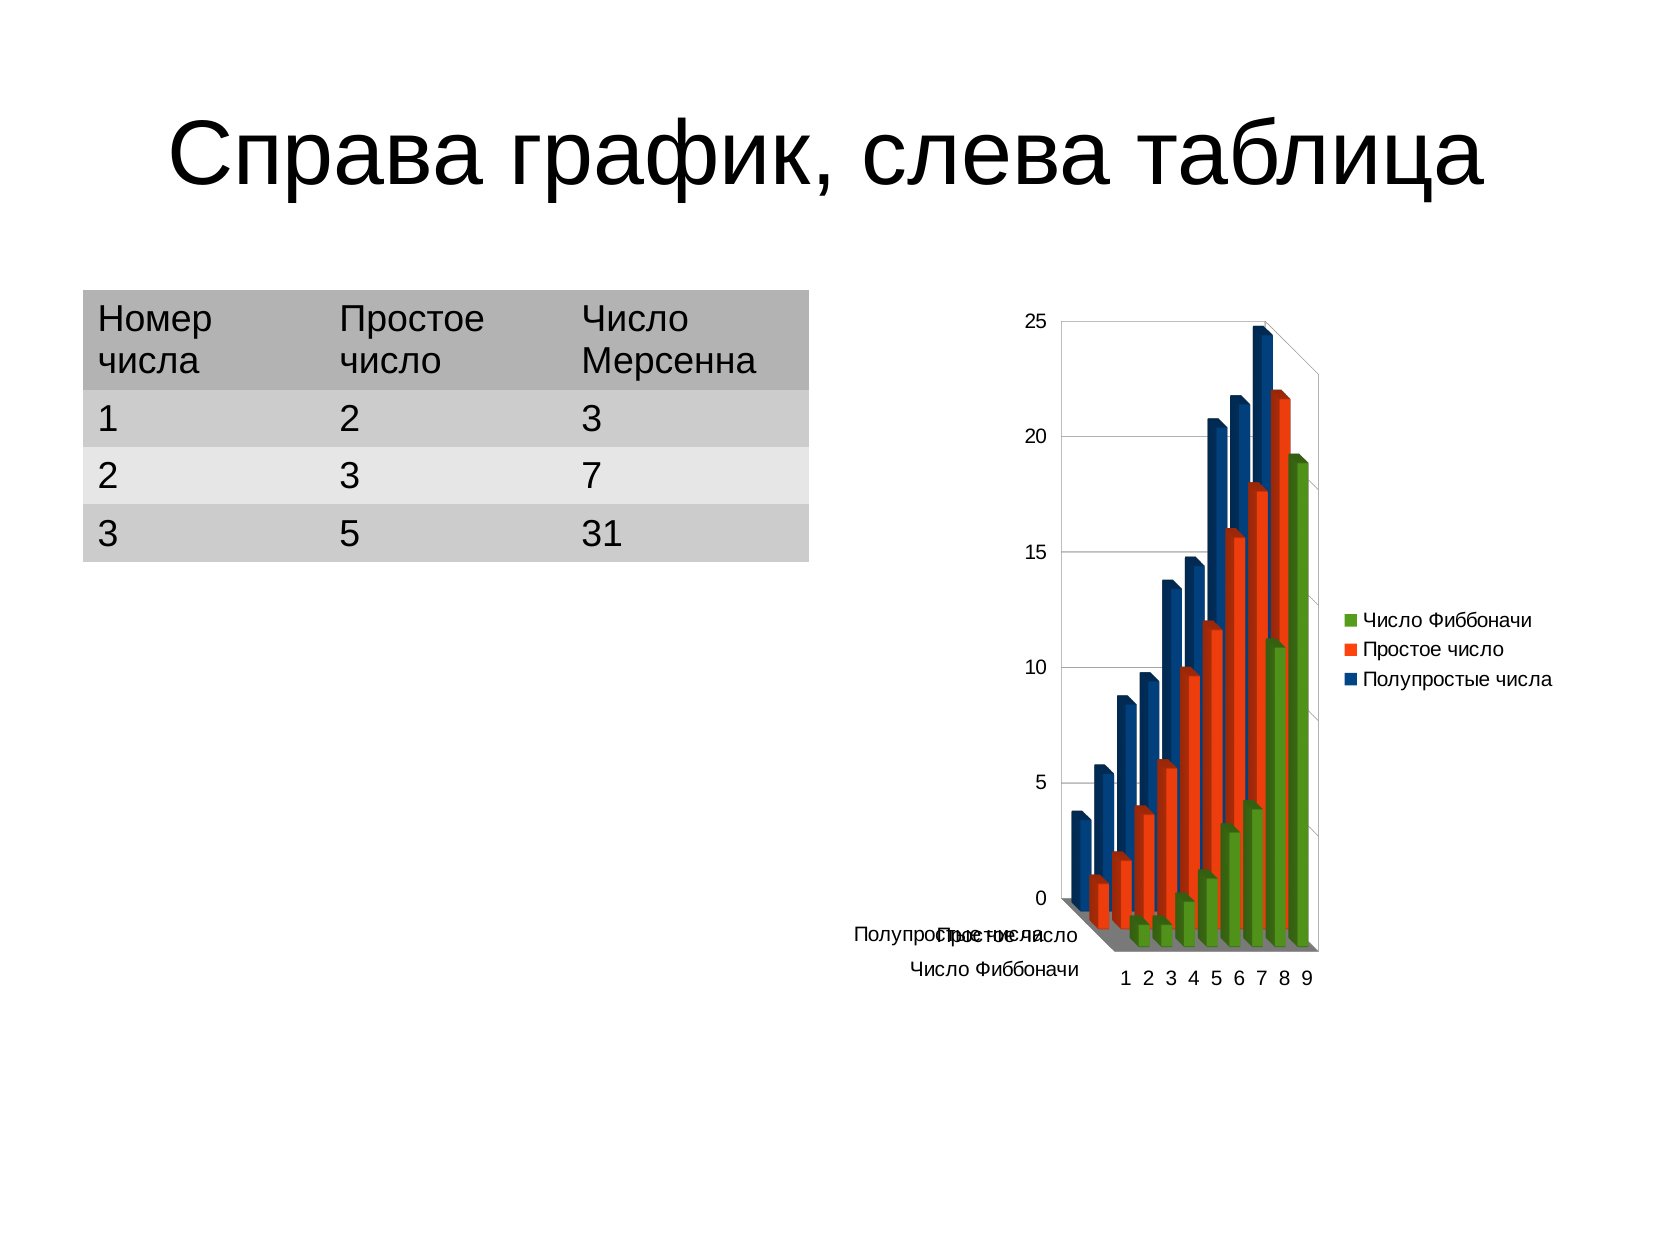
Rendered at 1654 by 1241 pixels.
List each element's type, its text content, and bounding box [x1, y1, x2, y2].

table_header Простое число [325, 290, 567, 390]
title Справа график, слева таблица [82, 49, 1571, 257]
table_cell 31 [567, 504, 809, 562]
table_header Число Мерсенна [567, 290, 809, 390]
table_cell 3 [325, 447, 567, 504]
table_cell 2 [325, 390, 567, 447]
table_cell 3 [567, 390, 809, 447]
table_header Номер числа [83, 290, 325, 390]
chart [845, 290, 1572, 1010]
table_cell 5 [325, 504, 567, 562]
table_cell 1 [83, 390, 325, 447]
table_cell 3 [83, 504, 325, 562]
table_cell 2 [83, 447, 325, 504]
table_cell 7 [567, 447, 809, 504]
